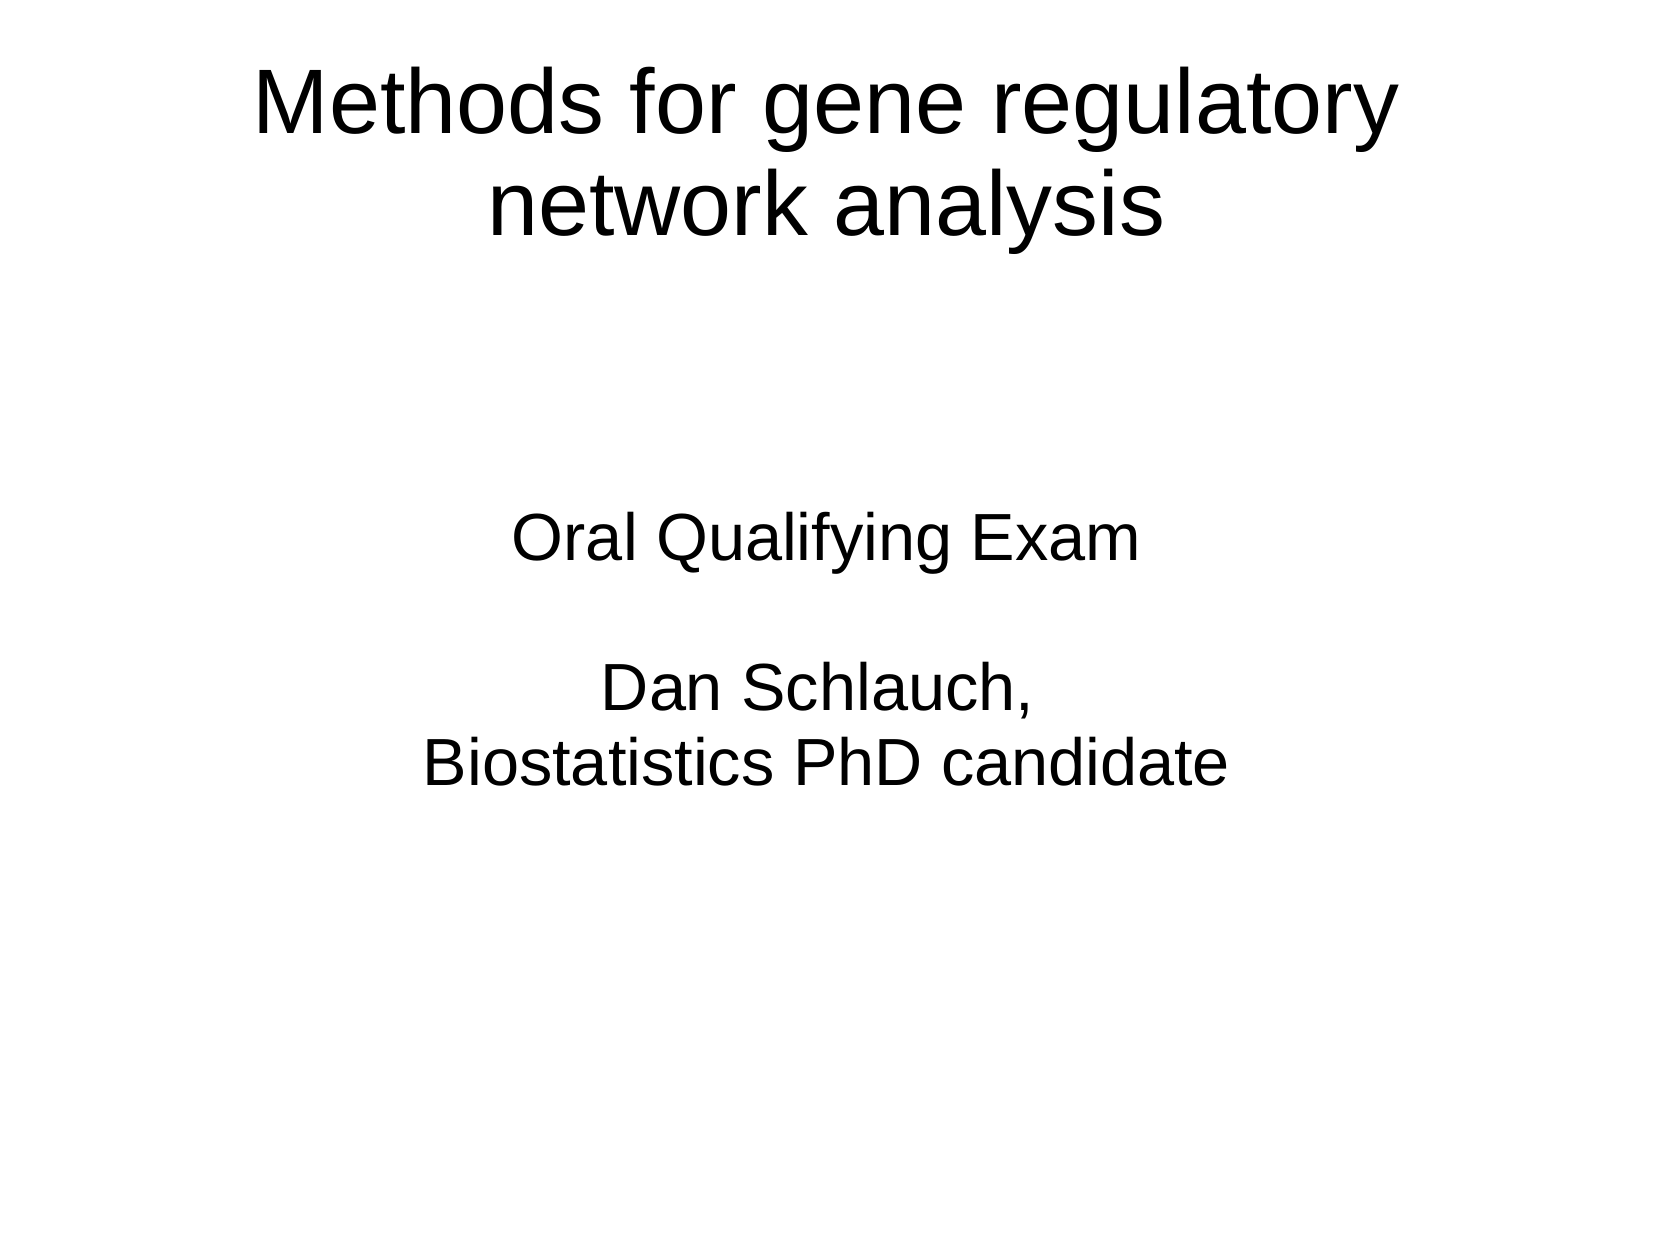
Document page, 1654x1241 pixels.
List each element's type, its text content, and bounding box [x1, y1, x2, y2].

subtitle Oral Qualifying Exam Dan Schlauch, Biostatistics PhD candidate [82, 290, 1571, 1010]
title Methods for gene regulatory network analysis [82, 49, 1571, 257]
